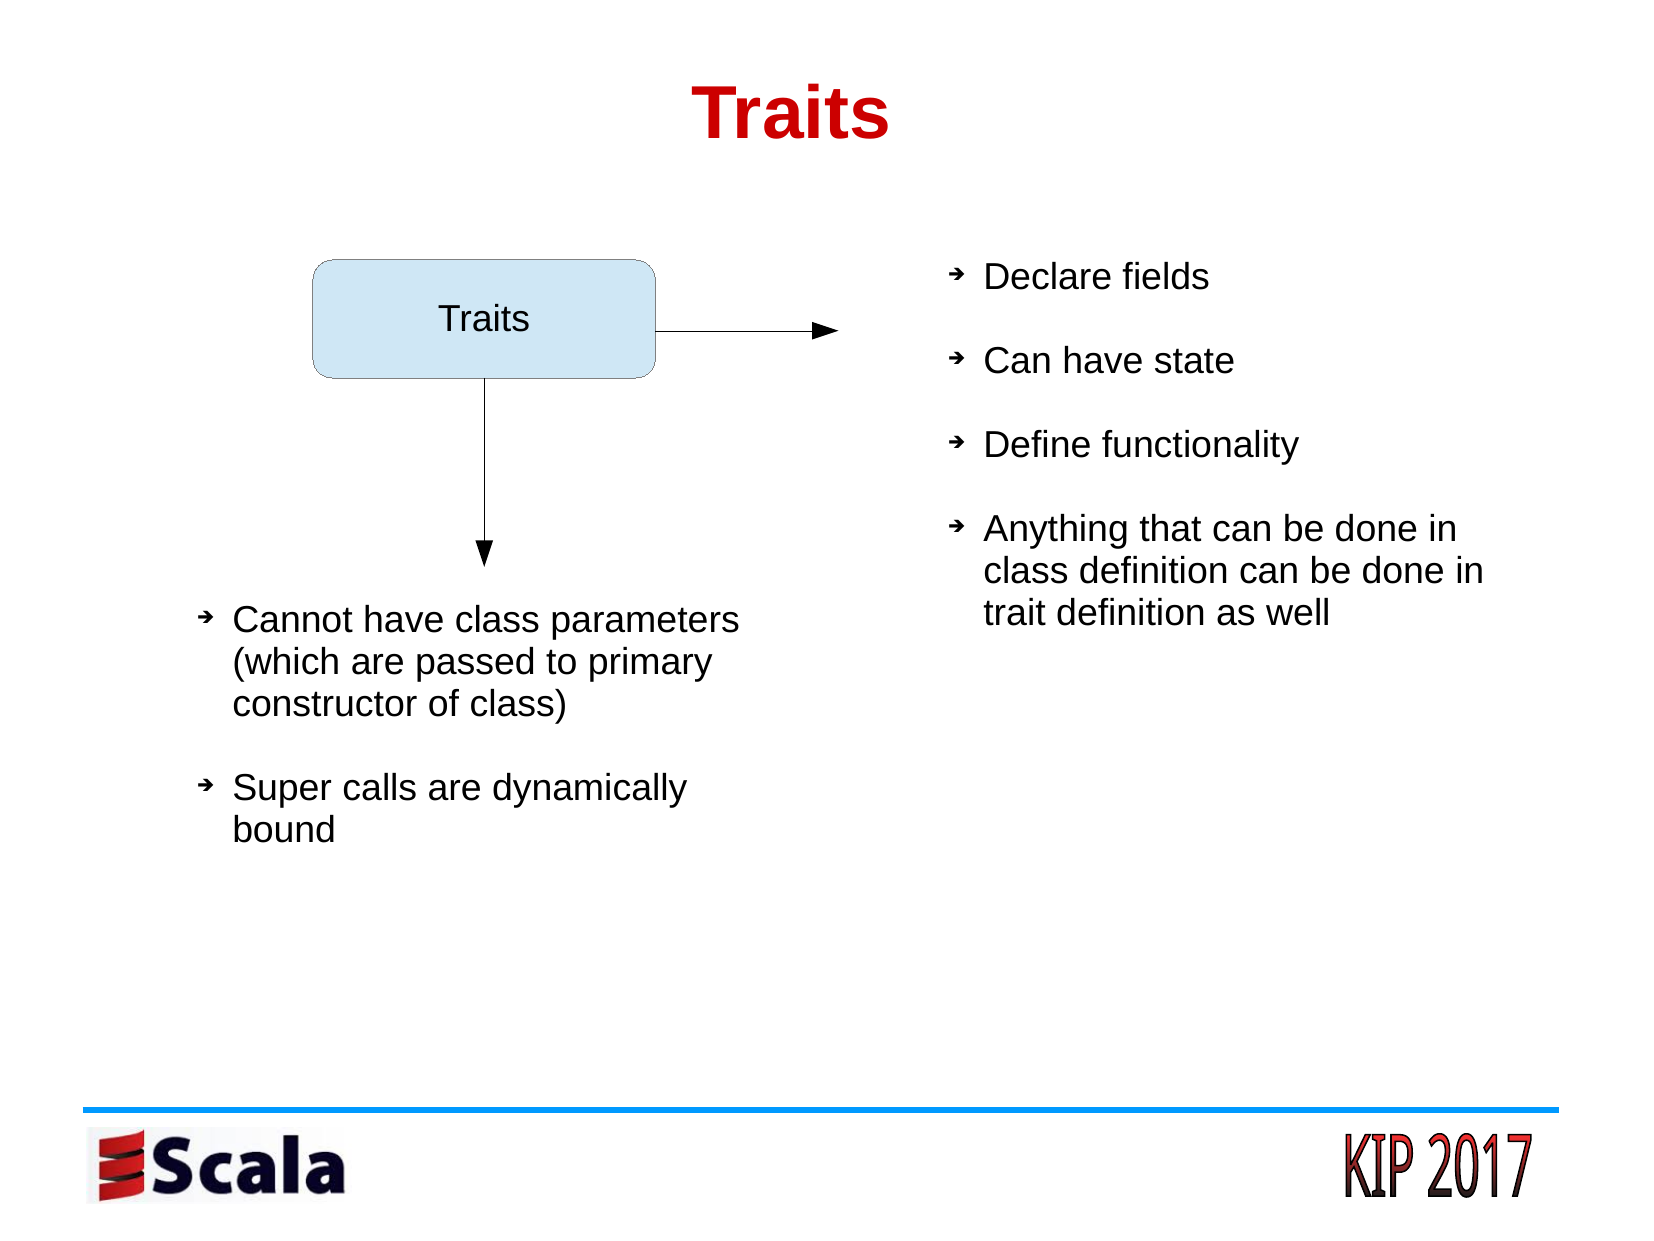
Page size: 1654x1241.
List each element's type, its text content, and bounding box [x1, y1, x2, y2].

text_box Cannot have class parameters (which are passed to primary constructor of class) Super calls are dynamically bound [182, 591, 761, 858]
text_box Declare fields Can have state Define functionality Anything that can be done in class definition can be done in trait definition as well [933, 248, 1512, 641]
text_box Traits [312, 259, 656, 379]
title Traits [47, 47, 1536, 178]
picture [86, 1127, 359, 1204]
